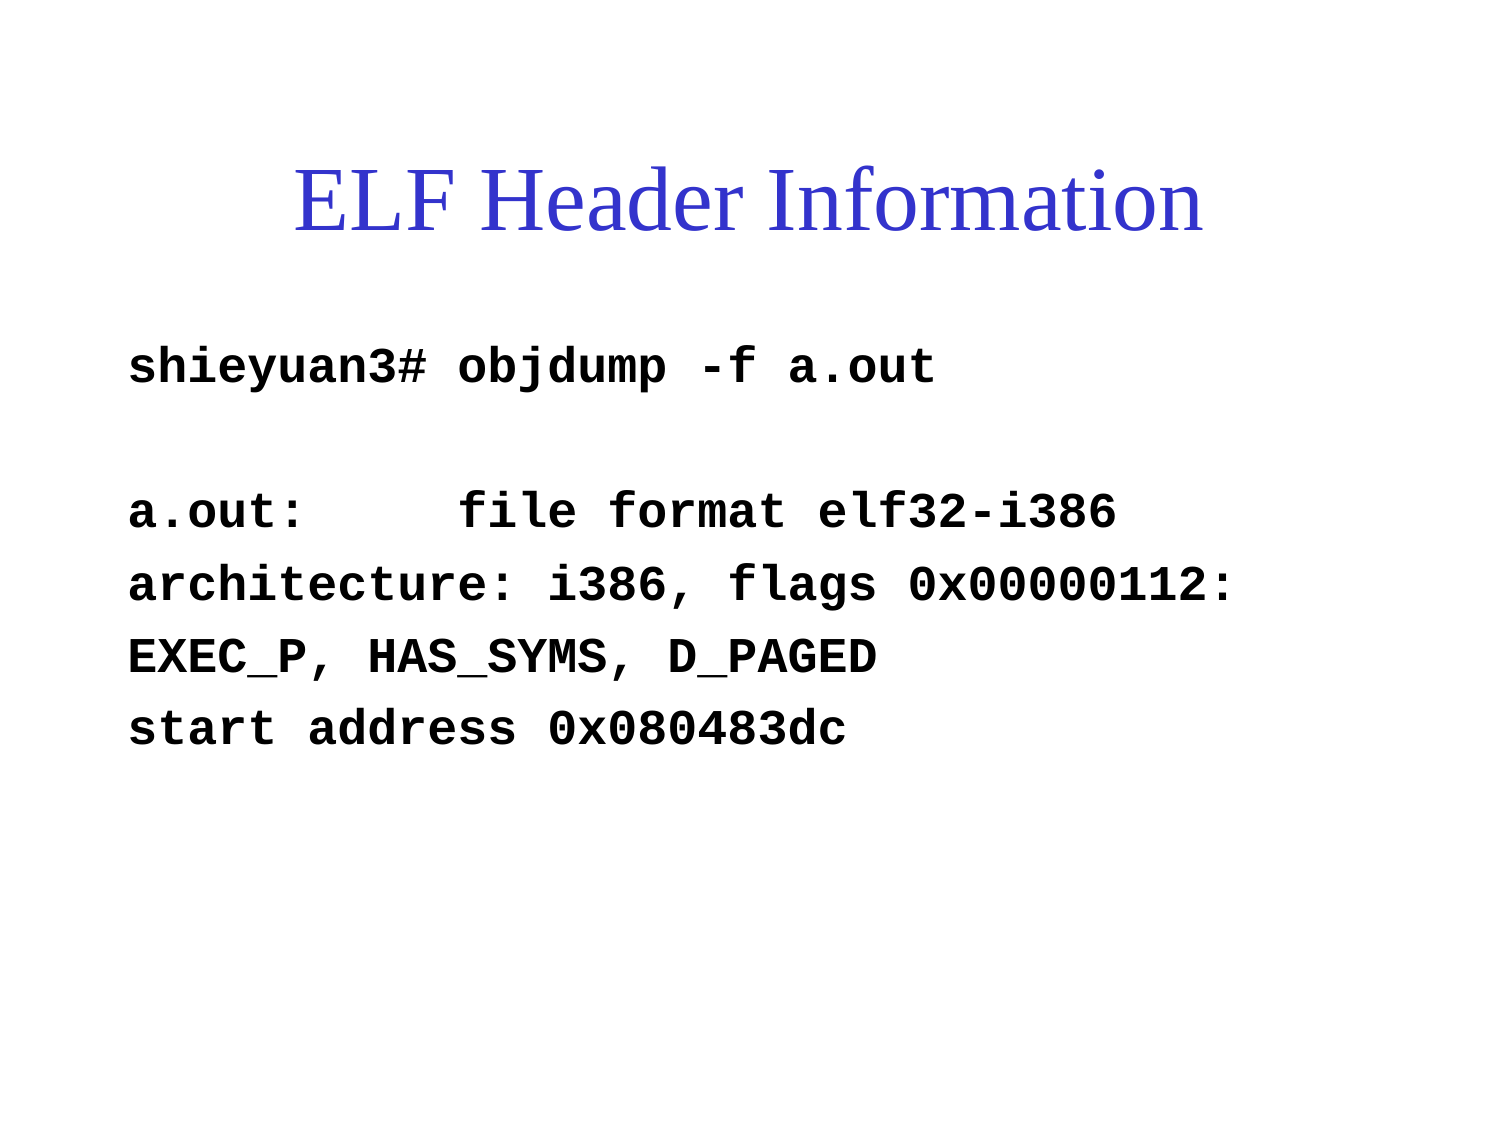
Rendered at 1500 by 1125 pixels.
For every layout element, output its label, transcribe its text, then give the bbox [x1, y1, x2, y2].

text_box shieyuan3# objdump -f a.out a.out: file format elf32-i386 architecture: i386, flags 0x00000112: EXEC_P, HAS_SYMS, D_PAGED start address 0x080483dc [112, 324, 1388, 1000]
text_box ELF Header Information [112, 99, 1388, 288]
